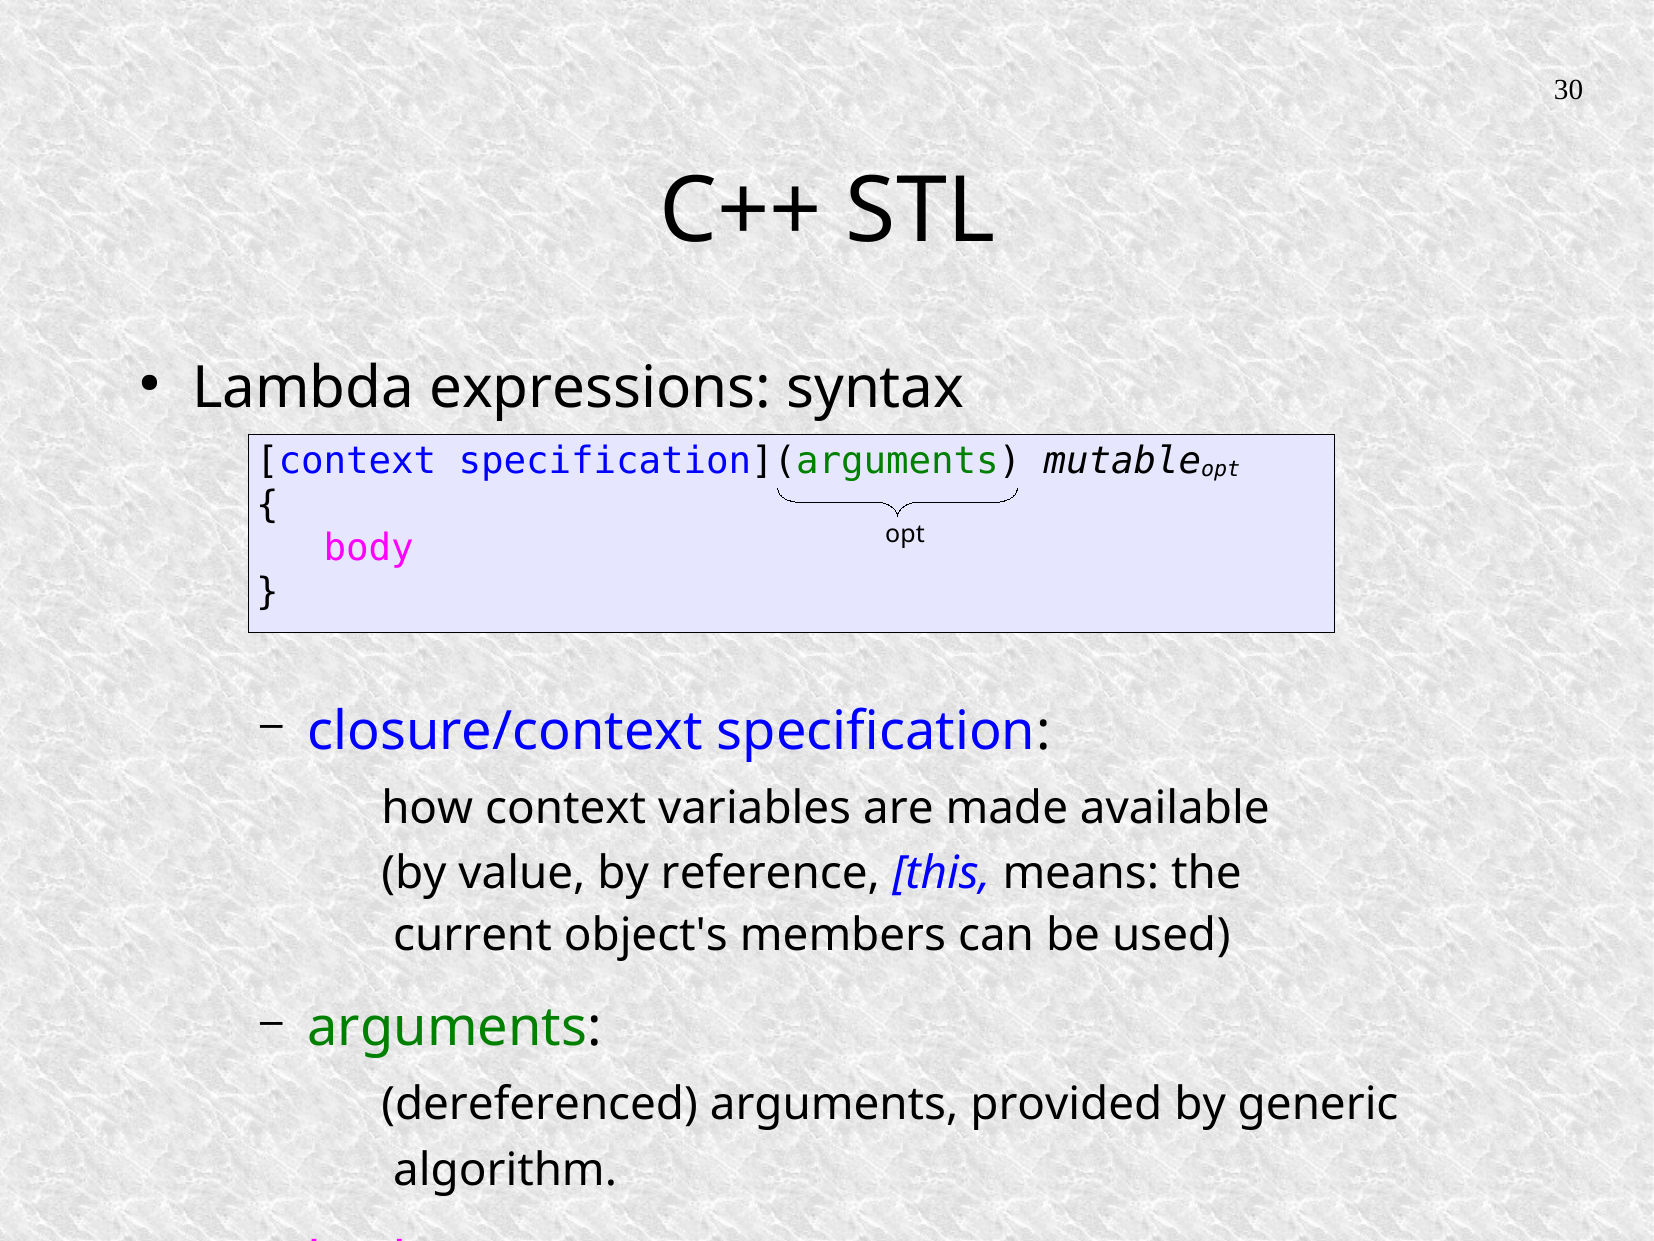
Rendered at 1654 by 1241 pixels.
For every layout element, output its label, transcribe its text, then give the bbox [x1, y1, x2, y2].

title C++ STL [121, 102, 1534, 311]
picture [0, 0, 1654, 1241]
text_box [context specification](arguments) mutableopt { body } [256, 439, 1365, 632]
text_box opt [885, 515, 966, 575]
list Lambda expressions: syntax closure/context specification: how context variables are made available (by value, by reference, [this, means: the current object's members can be used) arguments: (dereferenced) arguments, provided by generic algorithm. body: statements executed at each iteration. [121, 344, 1544, 1241]
